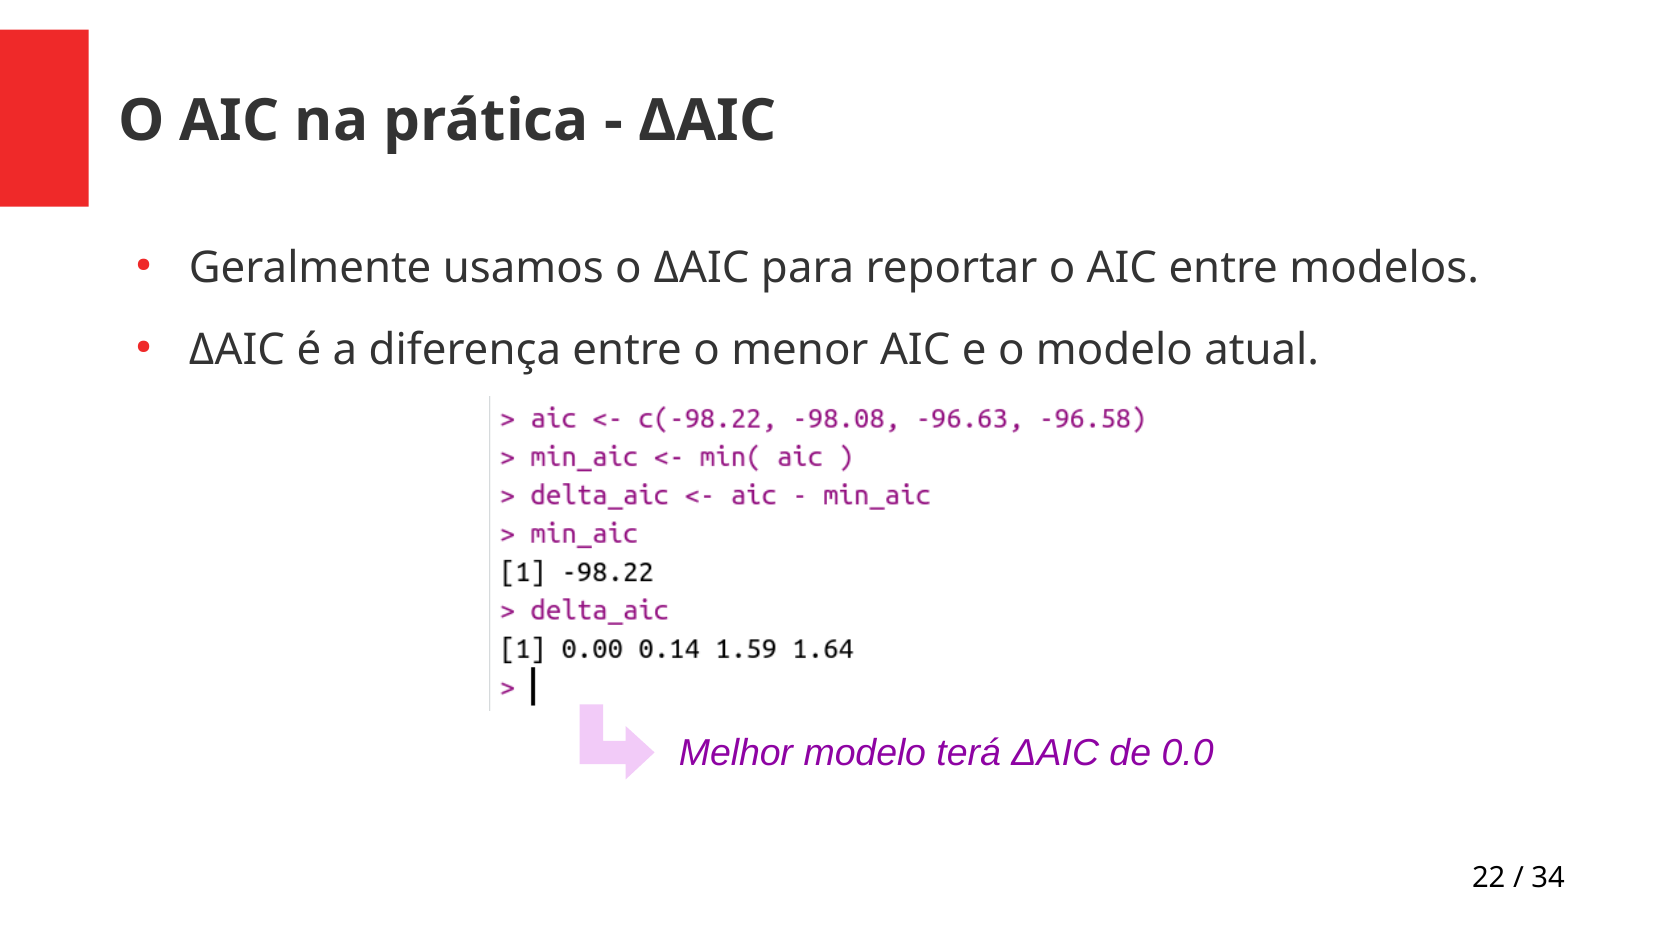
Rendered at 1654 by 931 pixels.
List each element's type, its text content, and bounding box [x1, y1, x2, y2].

title O AIC na prática - ΔAIC [118, 29, 1595, 207]
text_box Melhor modelo terá ΔAIC de 0.0 [663, 723, 1229, 781]
list Geralmente usamos o ΔAIC para reportar o AIC entre modelos. ΔAIC é a diferença entre o menor AIC e o modelo atual. [118, 236, 1595, 798]
text_box [579, 704, 655, 780]
picture [489, 396, 1165, 711]
